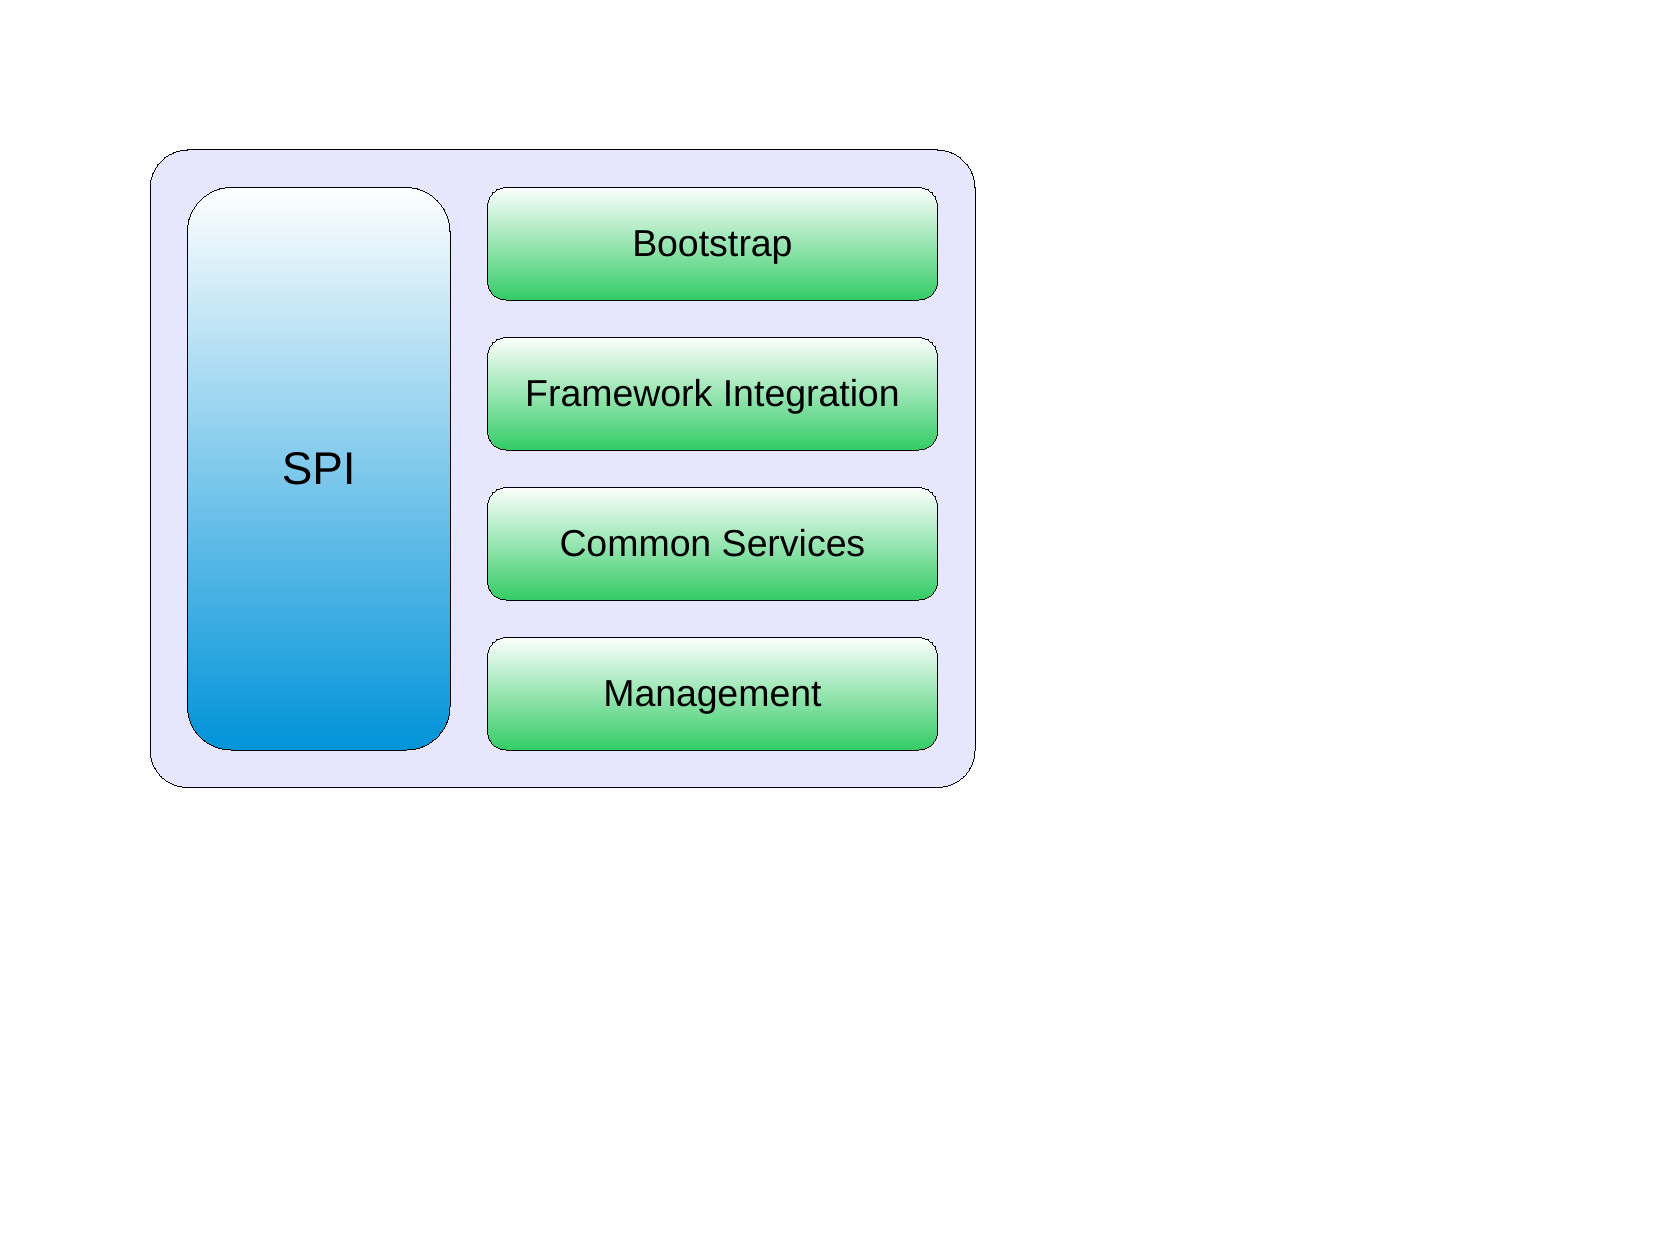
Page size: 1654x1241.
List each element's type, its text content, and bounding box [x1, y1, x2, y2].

text_box Framework Integration [487, 337, 938, 451]
text_box Common Services [487, 487, 938, 601]
text_box Bootstrap [487, 187, 938, 301]
text_box SPI [187, 187, 451, 751]
text_box [150, 149, 976, 788]
text_box Management [487, 637, 938, 751]
